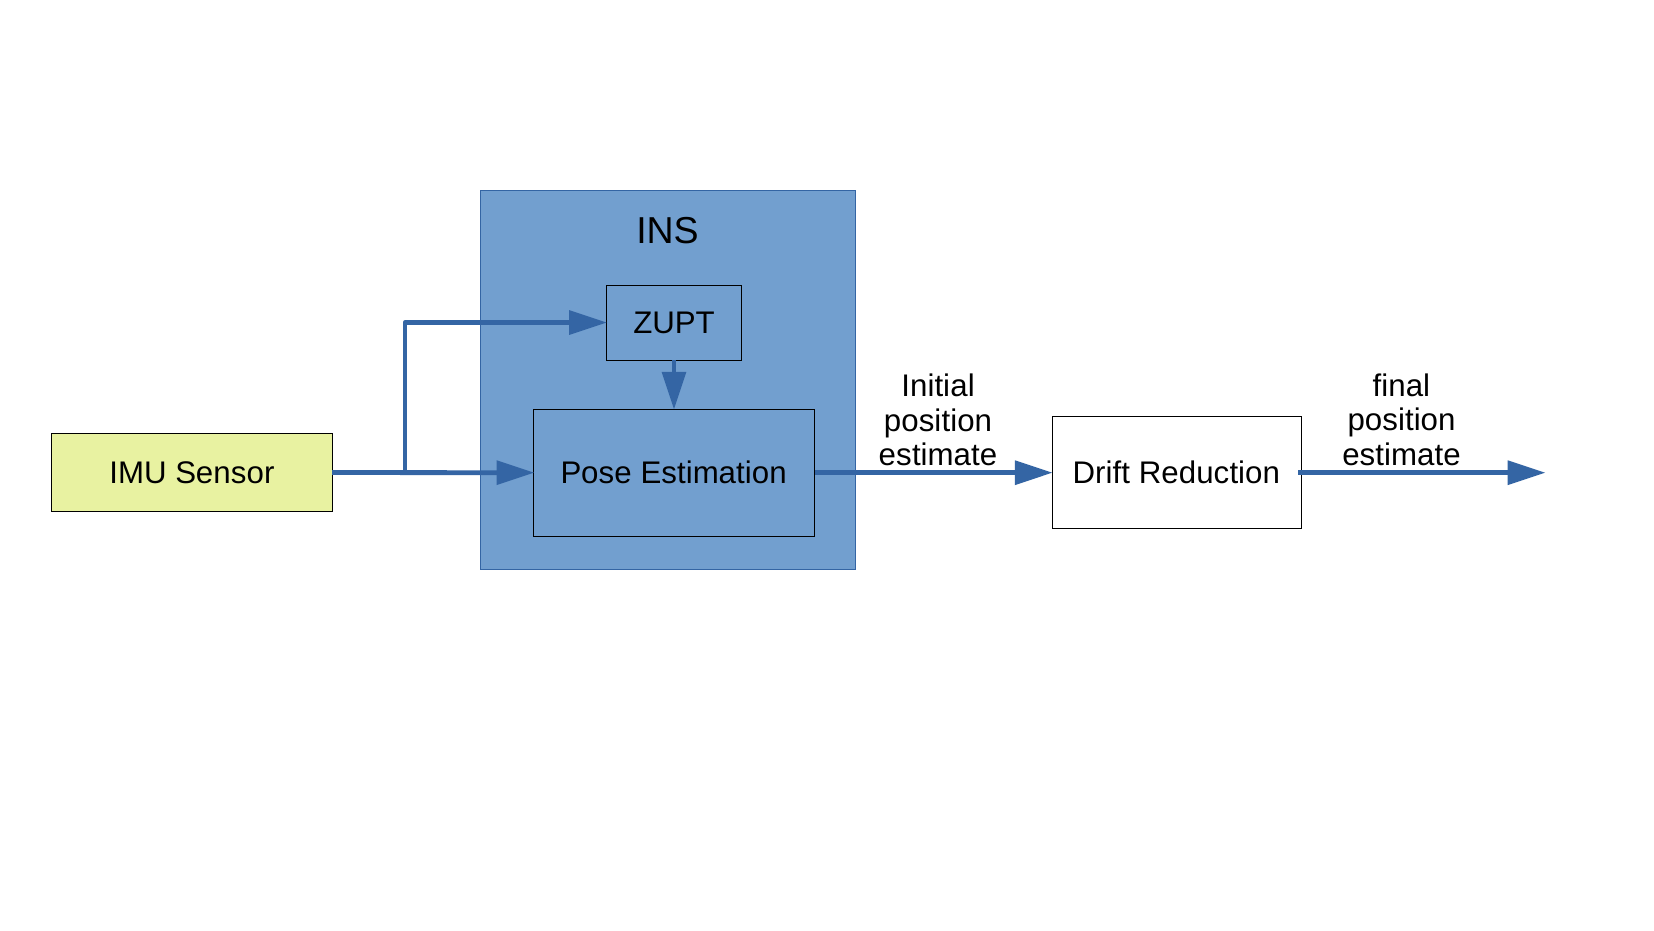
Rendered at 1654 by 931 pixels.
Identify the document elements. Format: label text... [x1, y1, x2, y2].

text_box Pose Estimation [533, 409, 815, 537]
text_box [480, 324, 673, 472]
text_box [480, 474, 856, 570]
text_box Initial position estimate [837, 360, 1039, 494]
text_box IMU Sensor [51, 433, 333, 512]
text_box ZUPT [606, 285, 742, 361]
text_box [480, 190, 856, 470]
text_box INS [555, 202, 781, 260]
text_box final position estimate [1301, 360, 1503, 494]
text_box Drift Reduction [1052, 416, 1302, 529]
